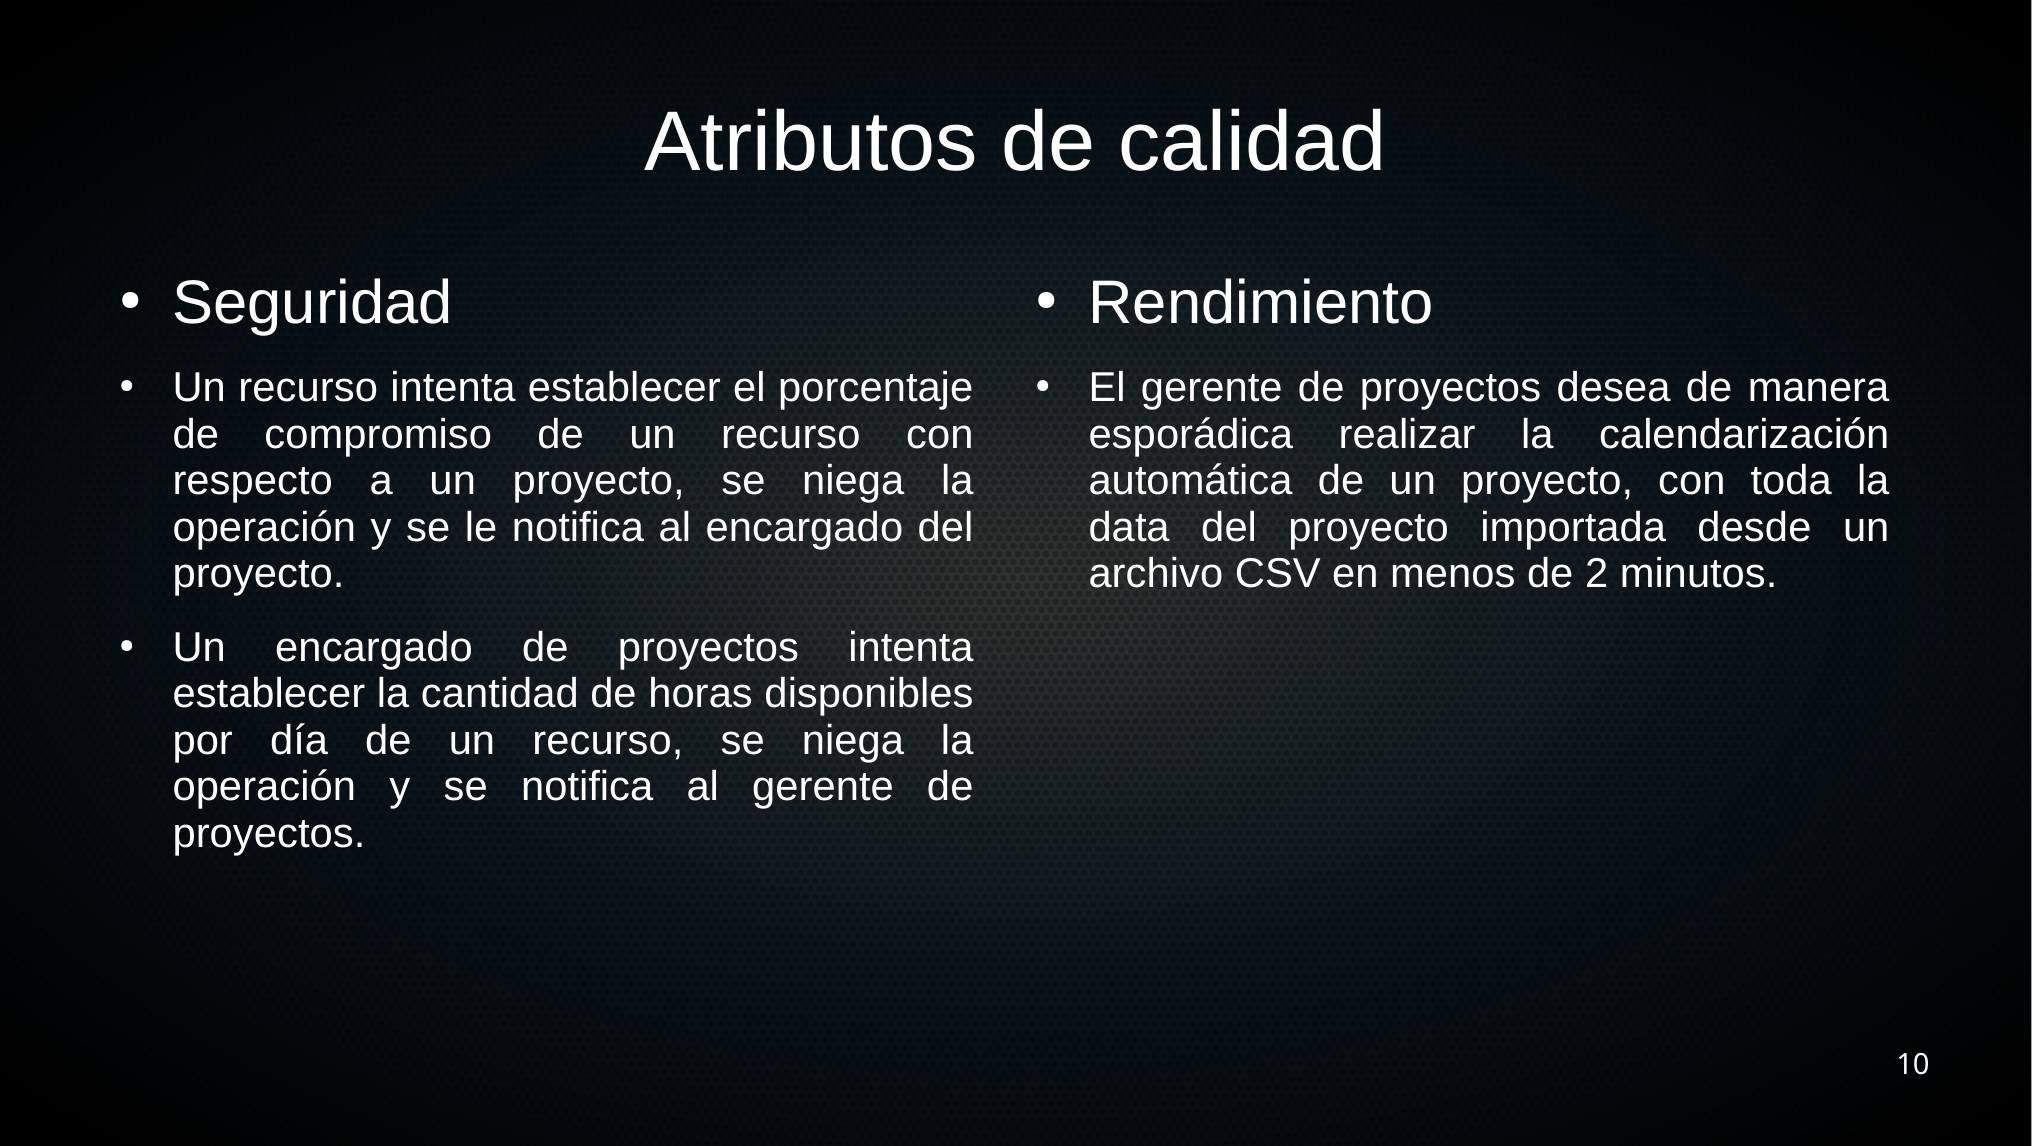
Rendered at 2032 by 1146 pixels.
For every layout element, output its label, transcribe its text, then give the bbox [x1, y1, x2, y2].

list Seguridad Un recurso intenta establecer el porcentaje de compromiso de un recurso con respecto a un proyecto, se niega la operación y se le notifica al encargado del proyecto. Un encargado de proyectos intenta establecer la cantidad de horas disponibles por día de un recurso, se niega la operación y se notifica al gerente de proyectos. [101, 268, 974, 933]
list Rendimiento El gerente de proyectos desea de manera esporádica realizar la calendarización automática de un proyecto, con toda la data del proyecto importada desde un archivo CSV en menos de 2 minutos. [1017, 268, 1891, 933]
picture [0, 0, 2032, 1146]
title Atributos de calidad [101, 45, 1930, 237]
